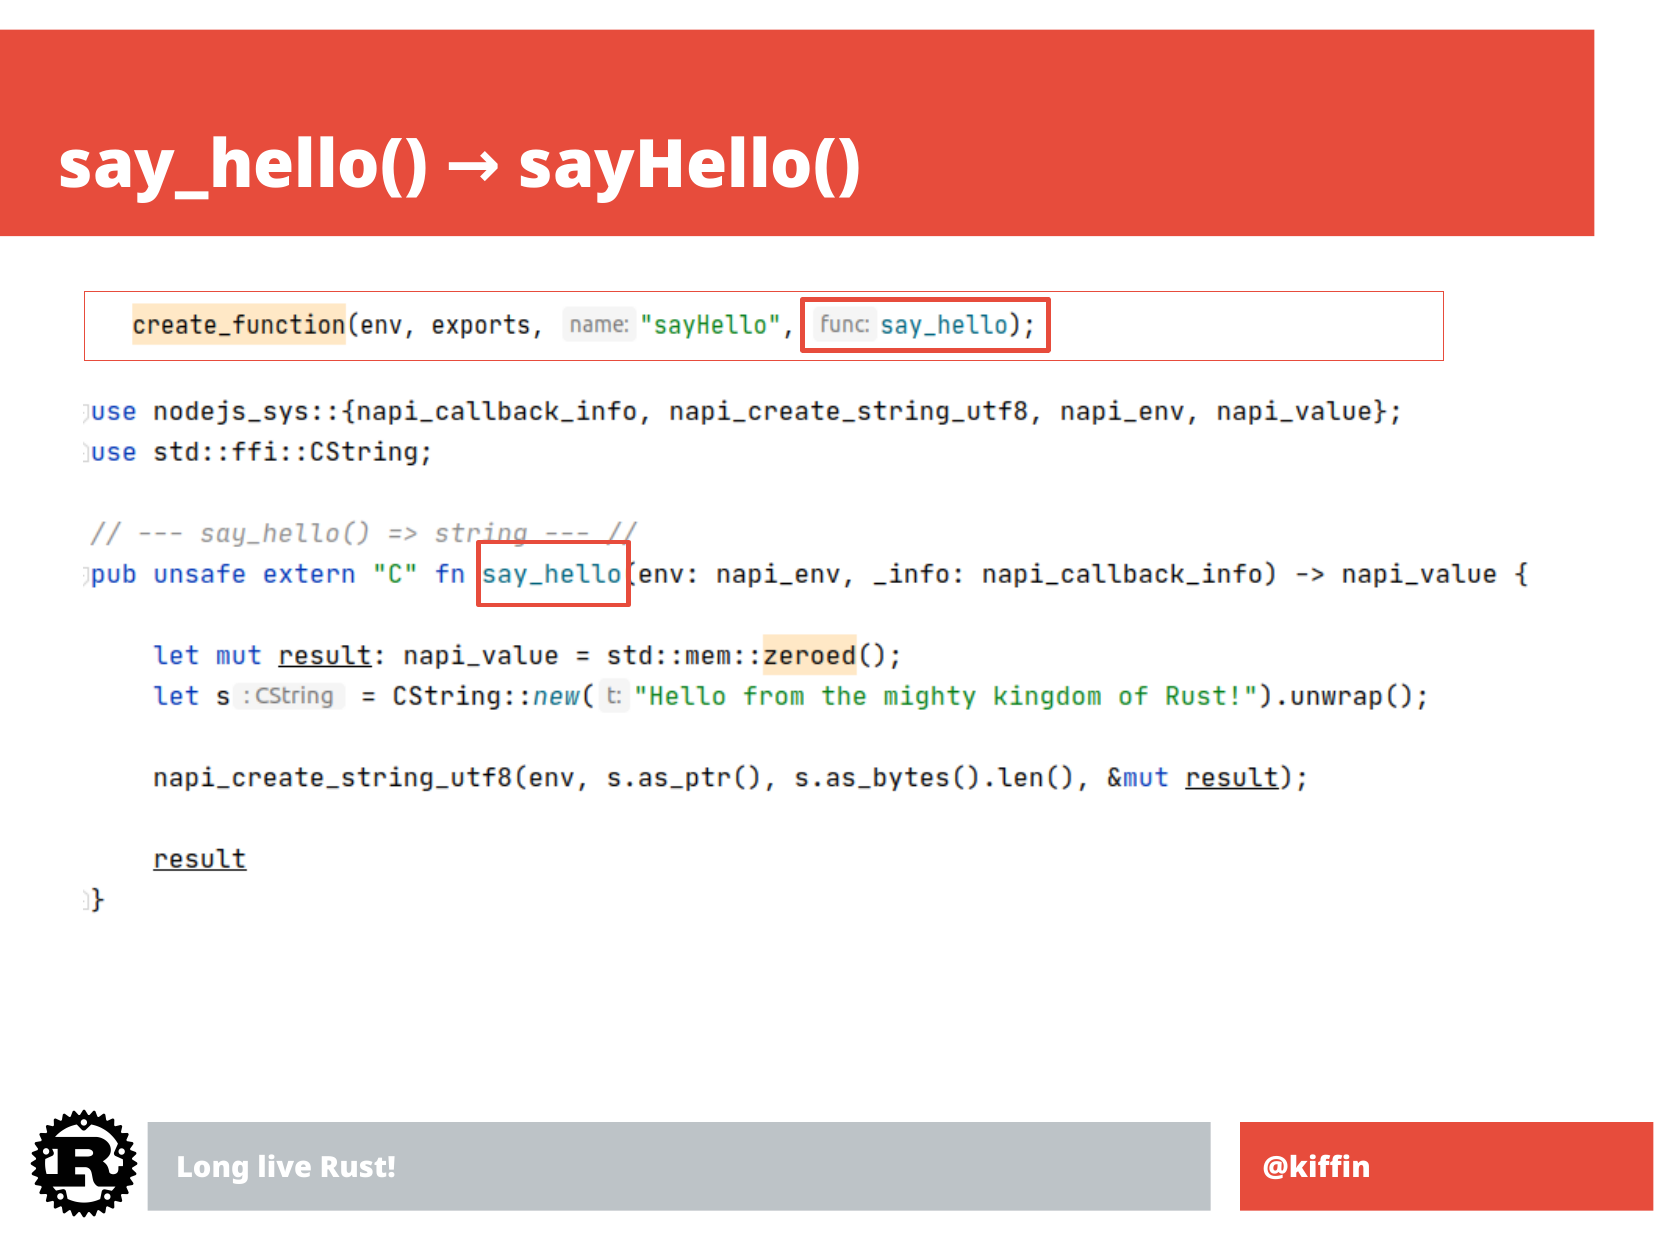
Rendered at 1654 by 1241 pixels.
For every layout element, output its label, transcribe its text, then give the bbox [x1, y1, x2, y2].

text_box Long live Rust! [176, 1122, 1201, 1211]
picture [83, 392, 1578, 929]
picture [84, 291, 1444, 361]
text_box @kiffin [1262, 1122, 1654, 1211]
picture [30, 1109, 138, 1218]
title say_hello() → sayHello() [59, 59, 1595, 207]
